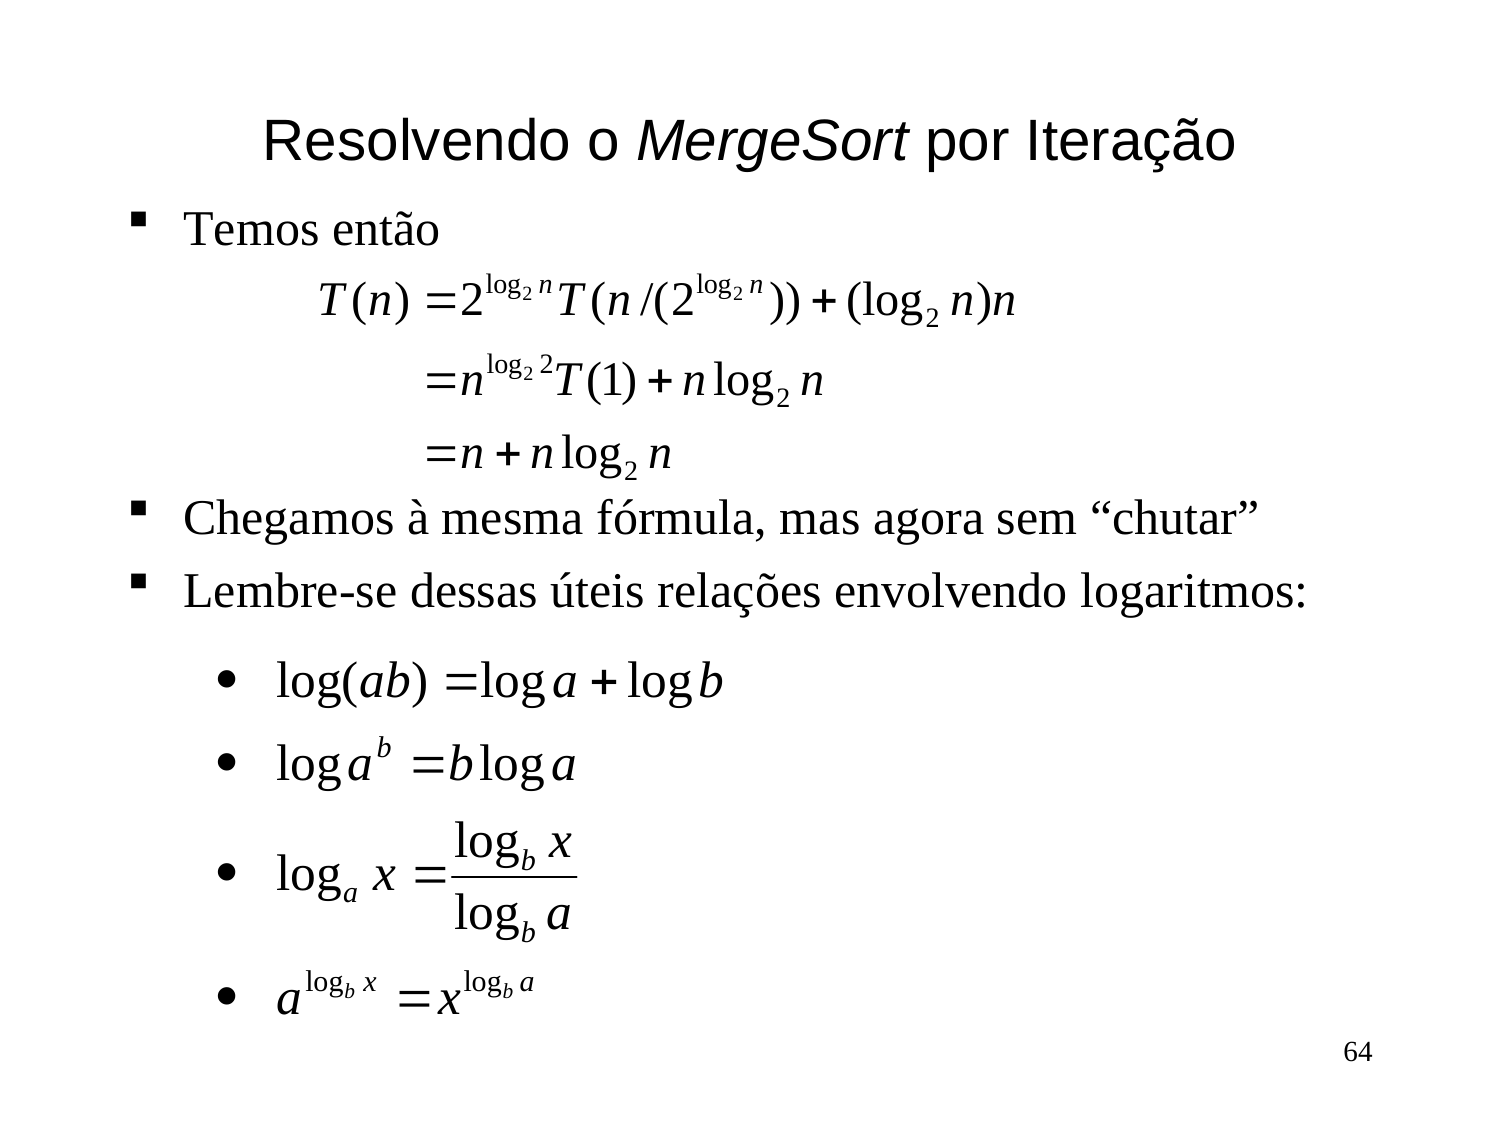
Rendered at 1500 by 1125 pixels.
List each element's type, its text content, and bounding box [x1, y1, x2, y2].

list Temos então Chegamos à mesma fórmula, mas agora sem “chutar” Lembre-se dessas úteis relações envolvendo logaritmos: [112, 187, 1388, 1000]
chart [312, 262, 1026, 492]
title Resolvendo o MergeSort por Iteração [112, 99, 1388, 175]
chart [212, 650, 731, 1027]
